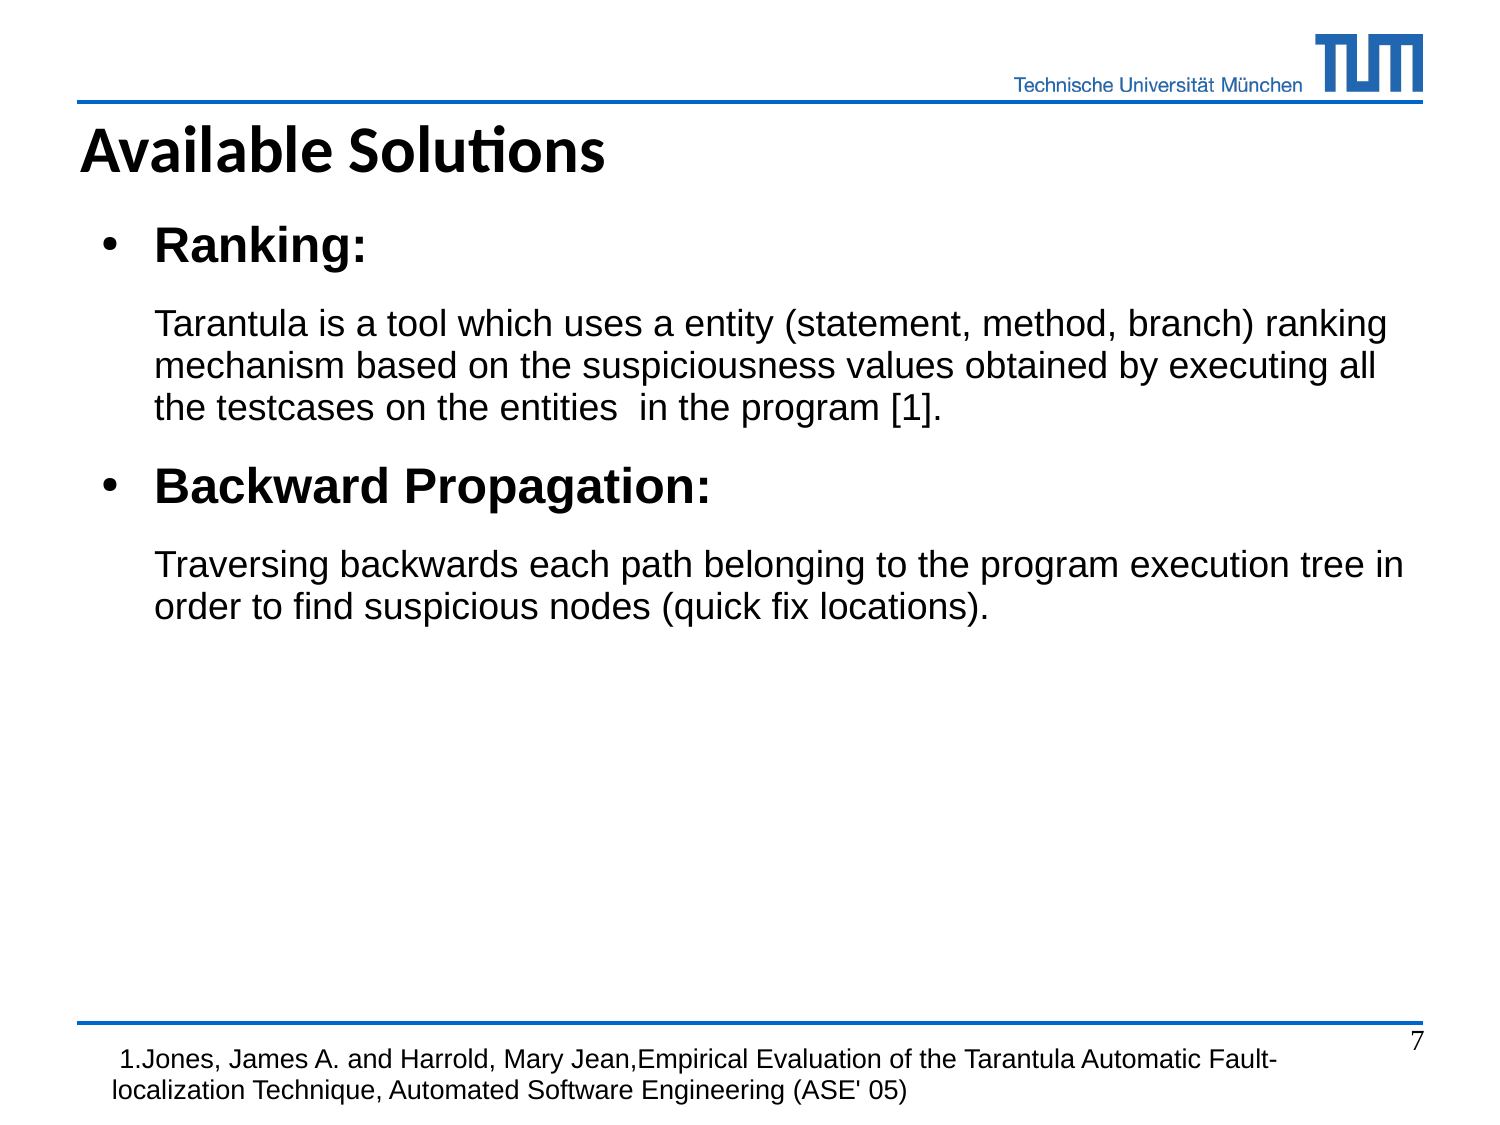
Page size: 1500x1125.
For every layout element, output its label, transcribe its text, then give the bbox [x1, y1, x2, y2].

text_box 1.Jones, James A. and Harrold, Mary Jean,Empirical Evaluation of the Tarantula Automatic Fault- localization Technique, Automated Software Engineering (ASE' 05) [97, 1036, 1412, 1125]
picture [1014, 34, 1423, 92]
list Ranking: Tarantula is a tool which uses a entity (statement, method, branch) ranking mechanism based on the suspiciousness values obtained by executing all the testcases on the entities in the program [1]. Backward Propagation: Traversing backwards each path belonging to the program execution tree in order to find suspicious nodes (quick fix locations). [83, 217, 1420, 992]
title Available Solutions [80, 112, 1419, 200]
